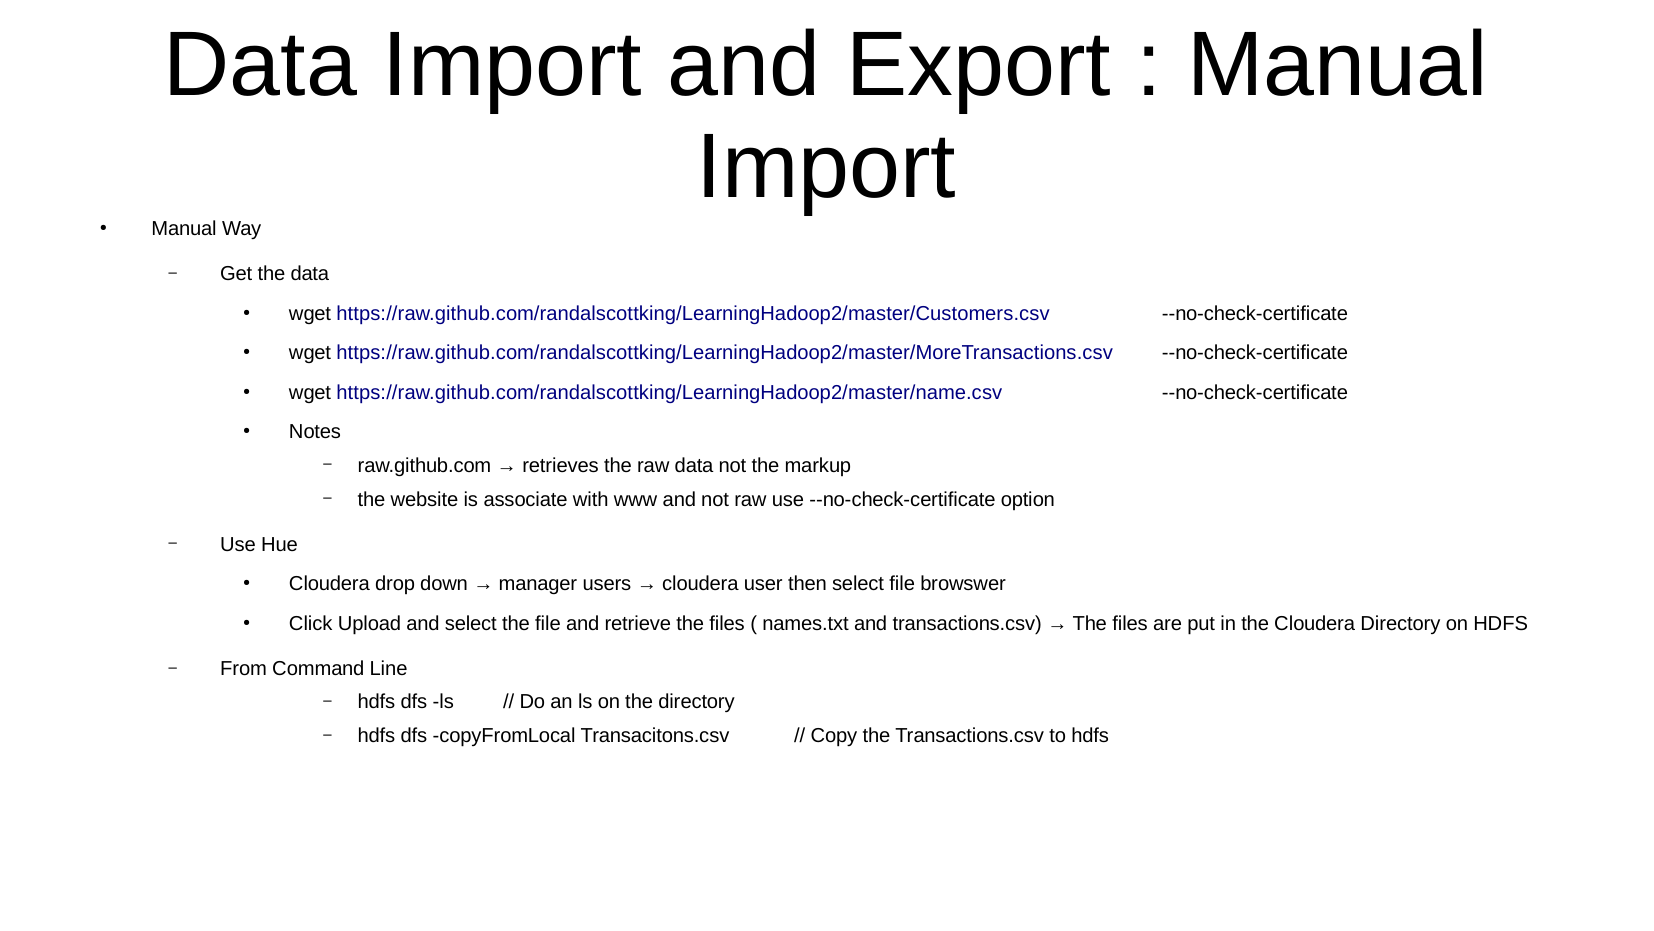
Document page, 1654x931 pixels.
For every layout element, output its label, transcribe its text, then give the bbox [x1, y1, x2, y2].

title Data Import and Export : Manual Import [82, 12, 1571, 217]
list Manual Way Get the data wget https://raw.github.com/randalscottking/LearningHadoop2/master/Customers.csv --no-check-certificate wget https://raw.github.com/randalscottking/LearningHadoop2/master/MoreTransactions.csv --no-check-certificate wget https://raw.github.com/randalscottking/LearningHadoop2/master/name.csv --no-check-certificate Notes raw.github.com → retrieves the raw data not the markup the website is associate with www and not raw use --no-check-certificate option Use Hue Cloudera drop down → manager users → cloudera user then select file browswer Click Upload and select the file and retrieve the files ( names.txt and transactions.csv) → The files are put in the Cloudera Directory on HDFS From Command Line hdfs dfs -ls // Do an ls on the directory hdfs dfs -copyFromLocal Transacitons.csv // Copy the Transactions.csv to hdfs [82, 217, 1571, 758]
